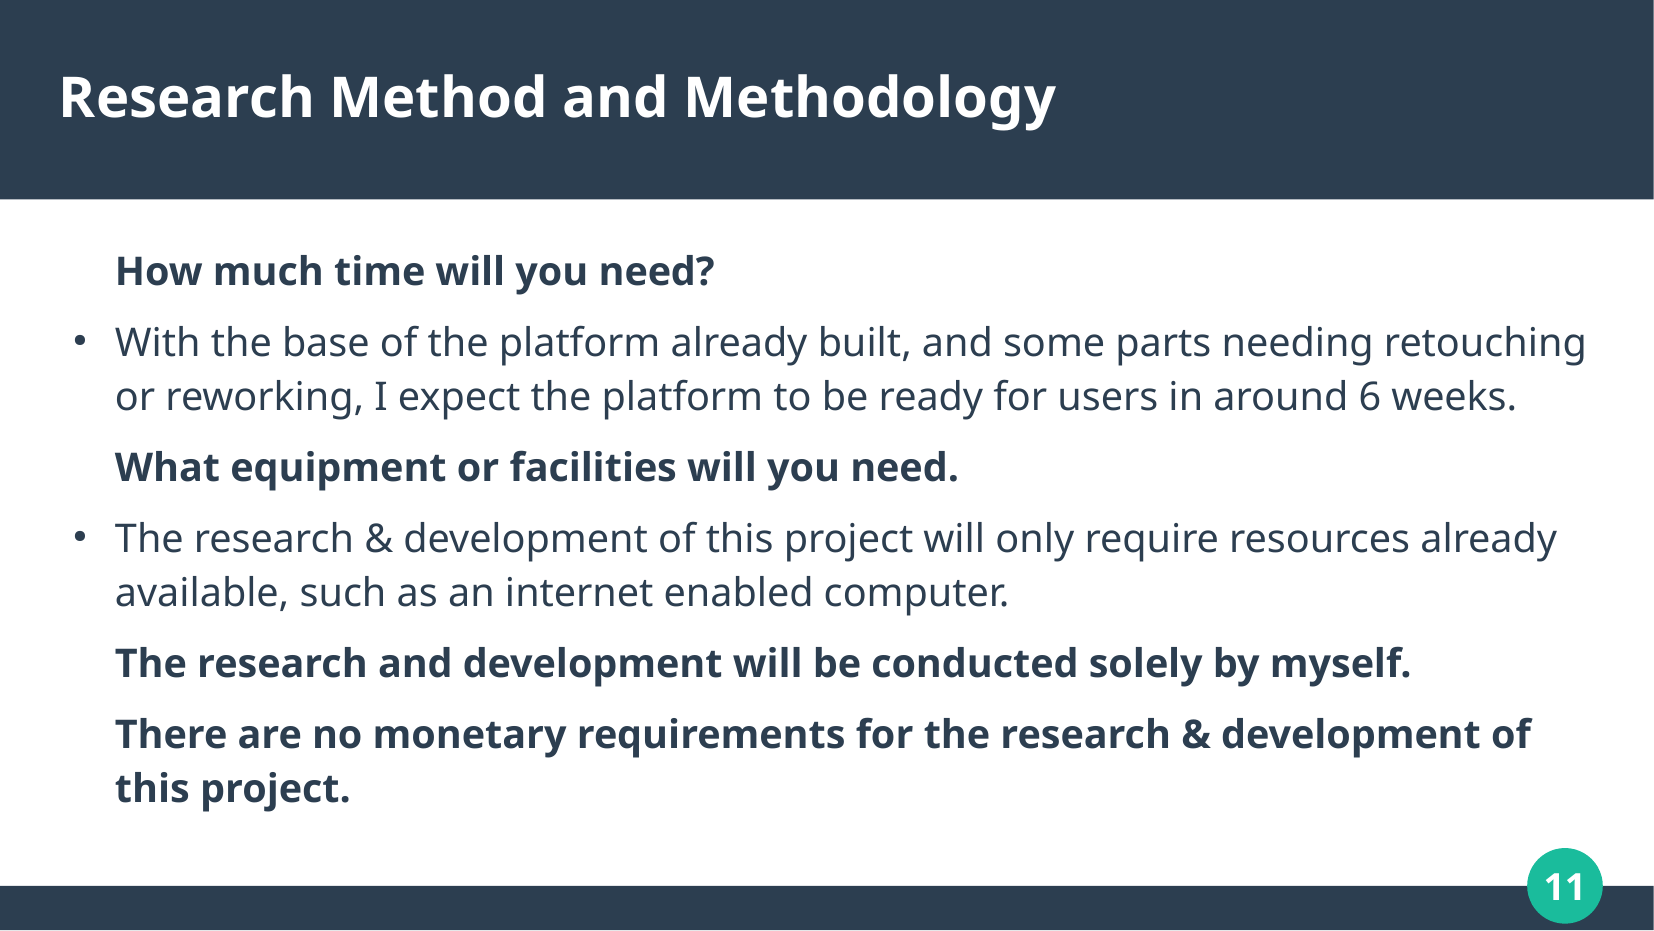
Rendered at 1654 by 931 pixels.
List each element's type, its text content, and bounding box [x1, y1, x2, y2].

list How much time will you need? With the base of the platform already built, and some parts needing retouching or reworking, I expect the platform to be ready for users in around 6 weeks. What equipment or facilities will you need. The research & development of this project will only require resources already available, such as an internet enabled computer. The research and development will be conducted solely by myself. There are no monetary requirements for the research & development of this project. [59, 243, 1595, 864]
title Research Method and Methodology [59, 37, 1595, 155]
